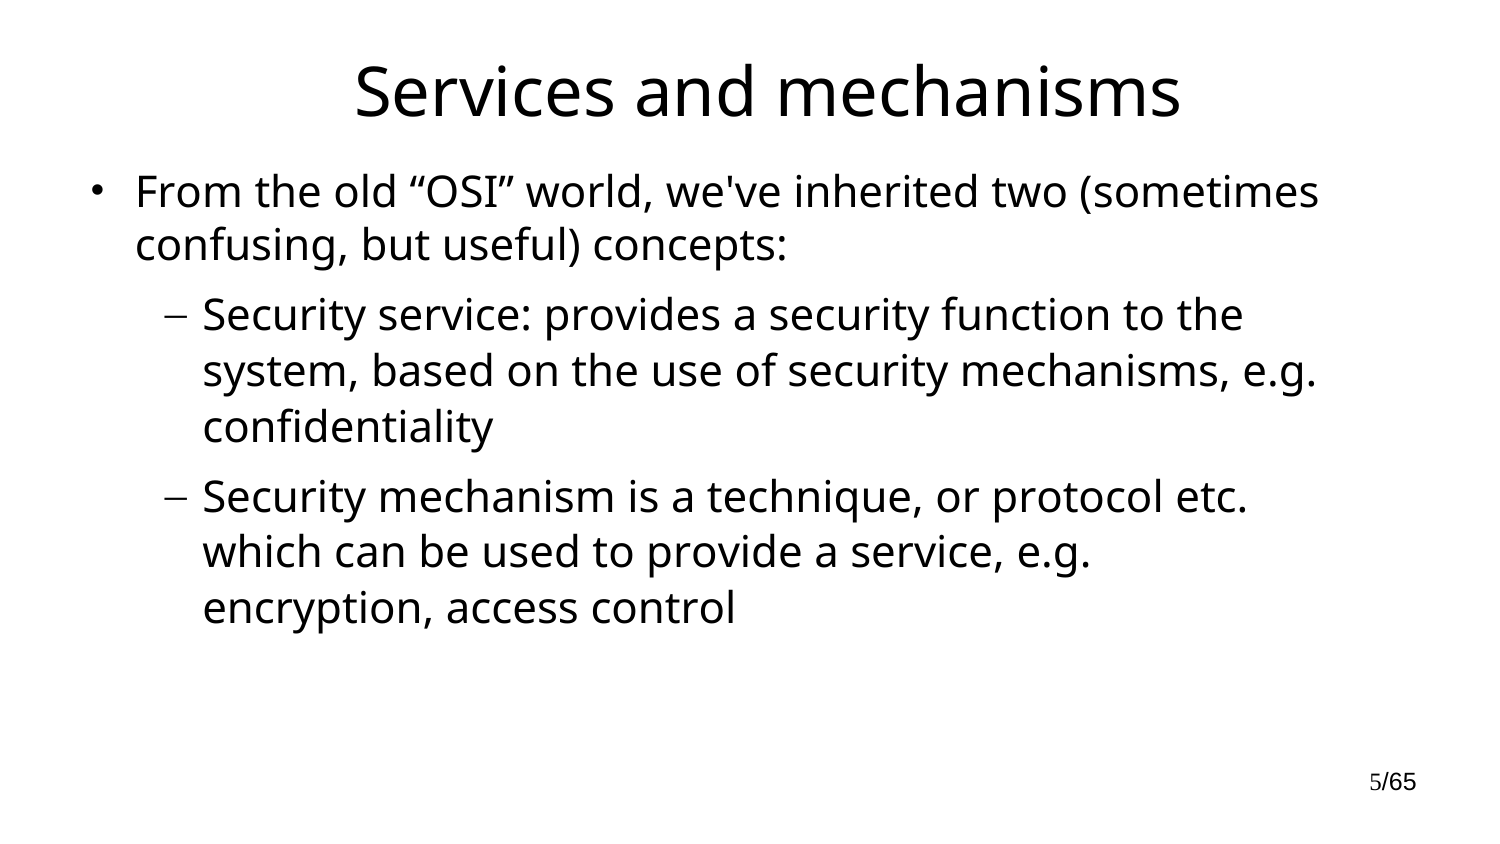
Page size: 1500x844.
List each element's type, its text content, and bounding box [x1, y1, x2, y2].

title Services and mechanisms [112, 28, 1425, 151]
list From the old “OSI” world, we've inherited two (sometimes confusing, but useful) concepts: Security service: provides a security function to the system, based on the use of security mechanisms, e.g. confidentiality Security mechanism is a technique, or protocol etc. which can be used to provide a service, e.g. encryption, access control [75, 155, 1351, 816]
